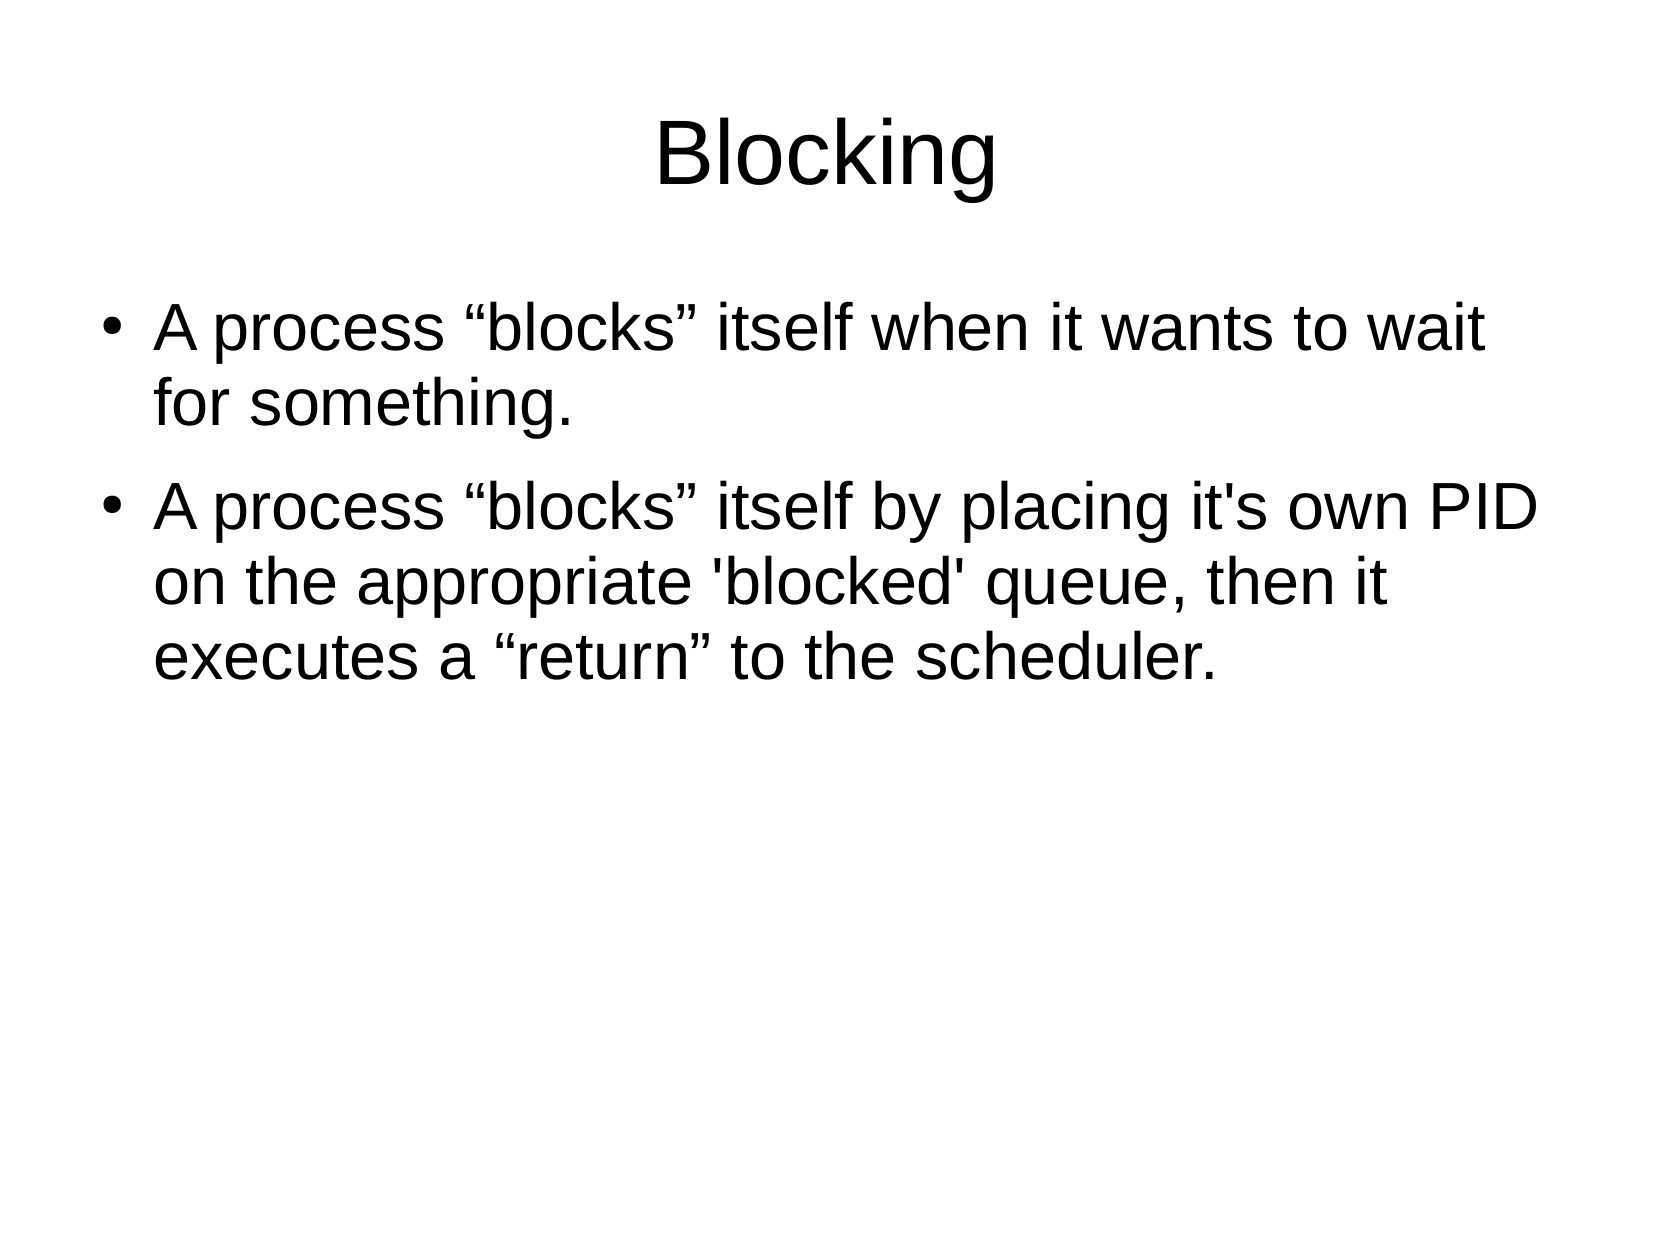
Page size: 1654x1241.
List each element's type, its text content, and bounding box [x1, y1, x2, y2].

title Blocking [82, 49, 1571, 257]
list A process “blocks” itself when it wants to wait for something. A process “blocks” itself by placing it's own PID on the appropriate 'blocked' queue, then it executes a “return” to the scheduler. [82, 290, 1571, 1010]
